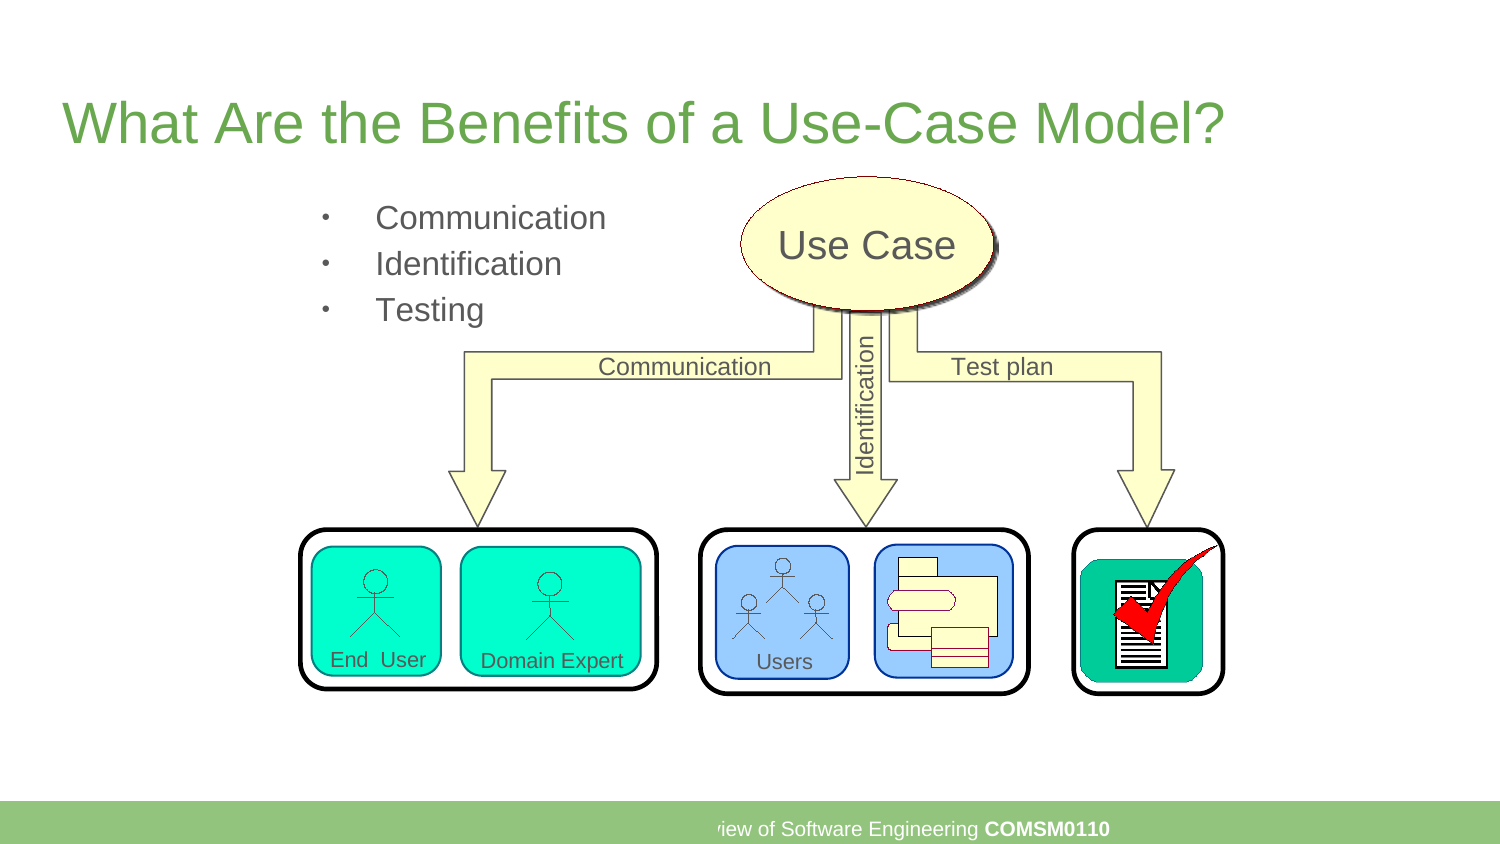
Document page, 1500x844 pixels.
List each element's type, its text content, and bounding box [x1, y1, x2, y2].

text_box [448, 351, 584, 527]
text_box [715, 545, 849, 679]
text_box Use Case [764, 212, 972, 275]
text_box End User [330, 645, 427, 672]
text_box Test plan [937, 343, 1205, 388]
text_box [874, 544, 1013, 678]
picture [1079, 545, 1218, 683]
text_box Domain Expert [481, 647, 652, 674]
text_box [841, 479, 898, 527]
text_box [740, 176, 994, 382]
text_box Communication [584, 343, 824, 388]
title What Are the Benefits of a Use-Case Model? [51, 72, 1449, 167]
text_box Identification [841, 310, 886, 491]
text_box Users [756, 647, 813, 674]
text_box [1117, 388, 1175, 527]
text_box [834, 479, 841, 490]
list Communication Identification Testing [266, 183, 684, 344]
